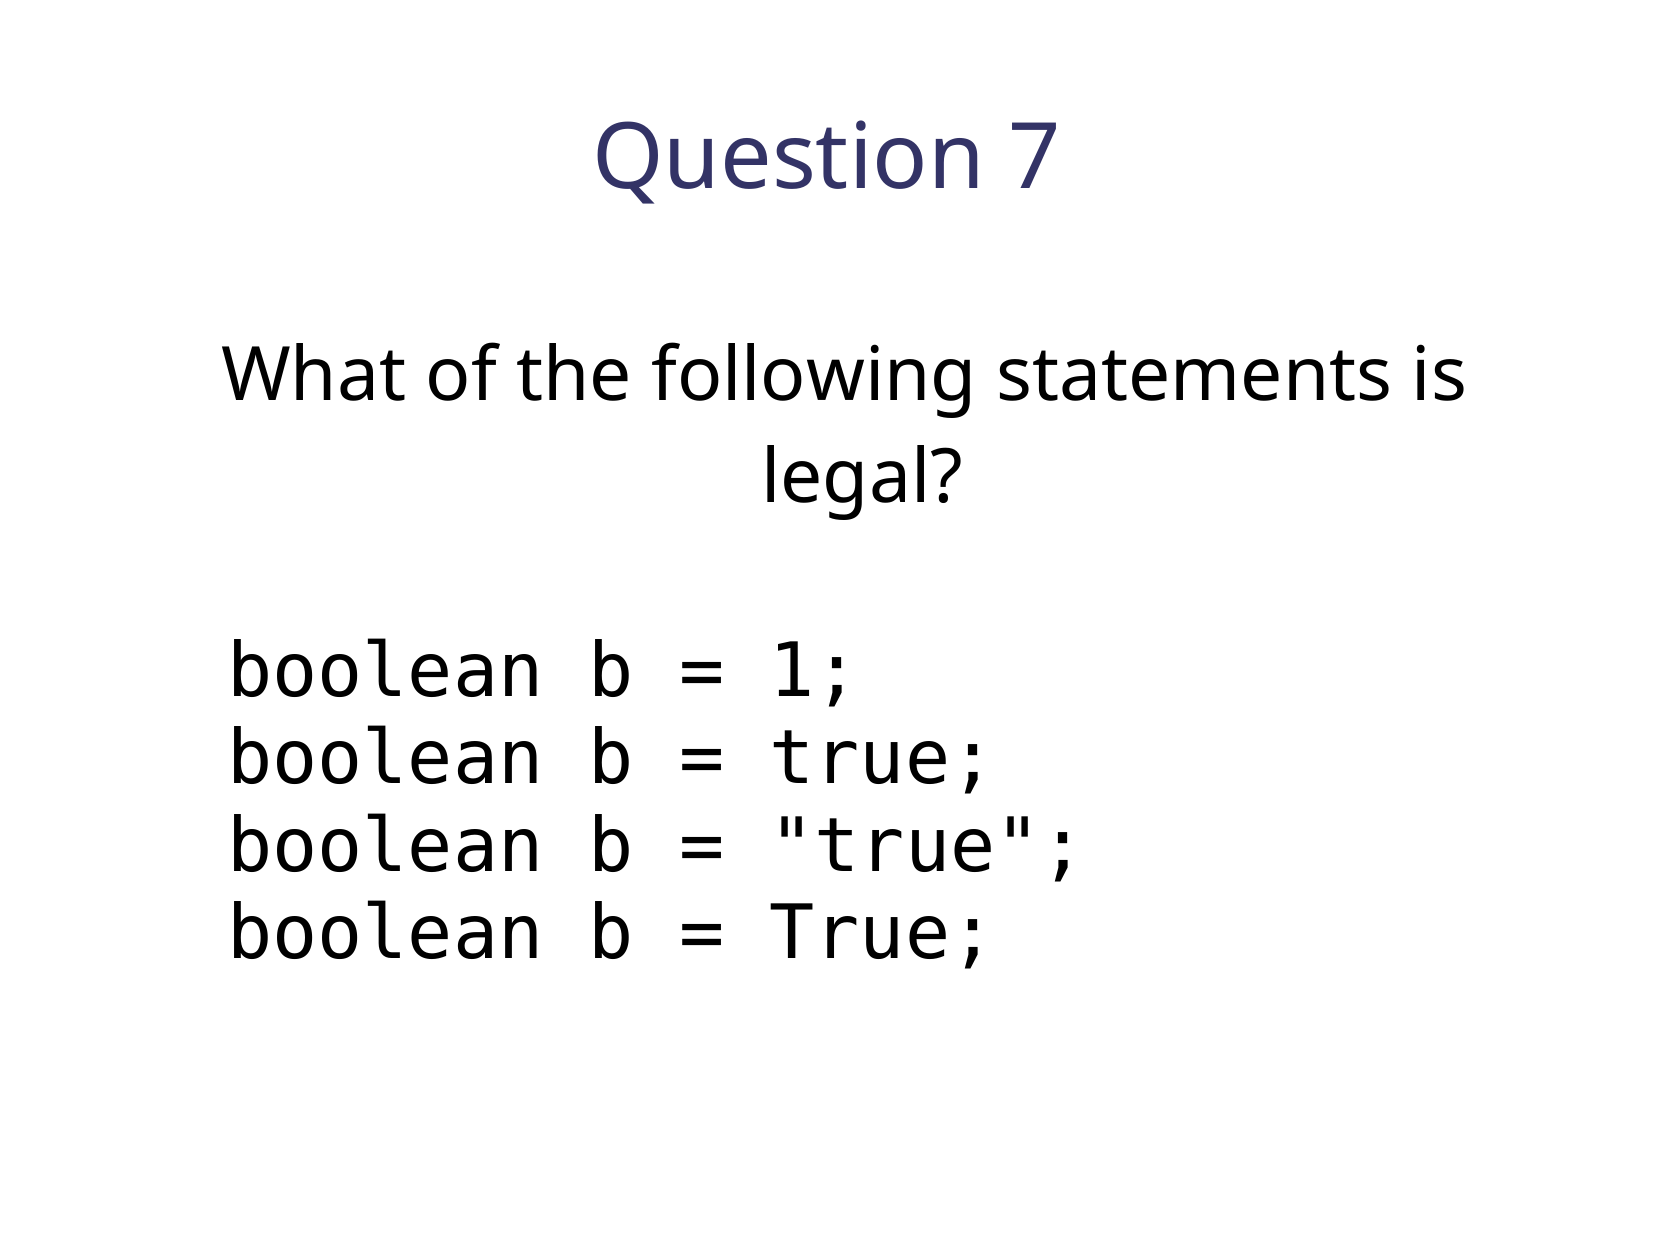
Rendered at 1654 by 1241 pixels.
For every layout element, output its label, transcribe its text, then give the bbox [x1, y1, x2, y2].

title Question <number> [82, 49, 1571, 257]
subtitle What of the following statements is legal? boolean b = 1; boolean b = true; boolean b = "true"; boolean b = True; [82, 297, 1571, 1102]
